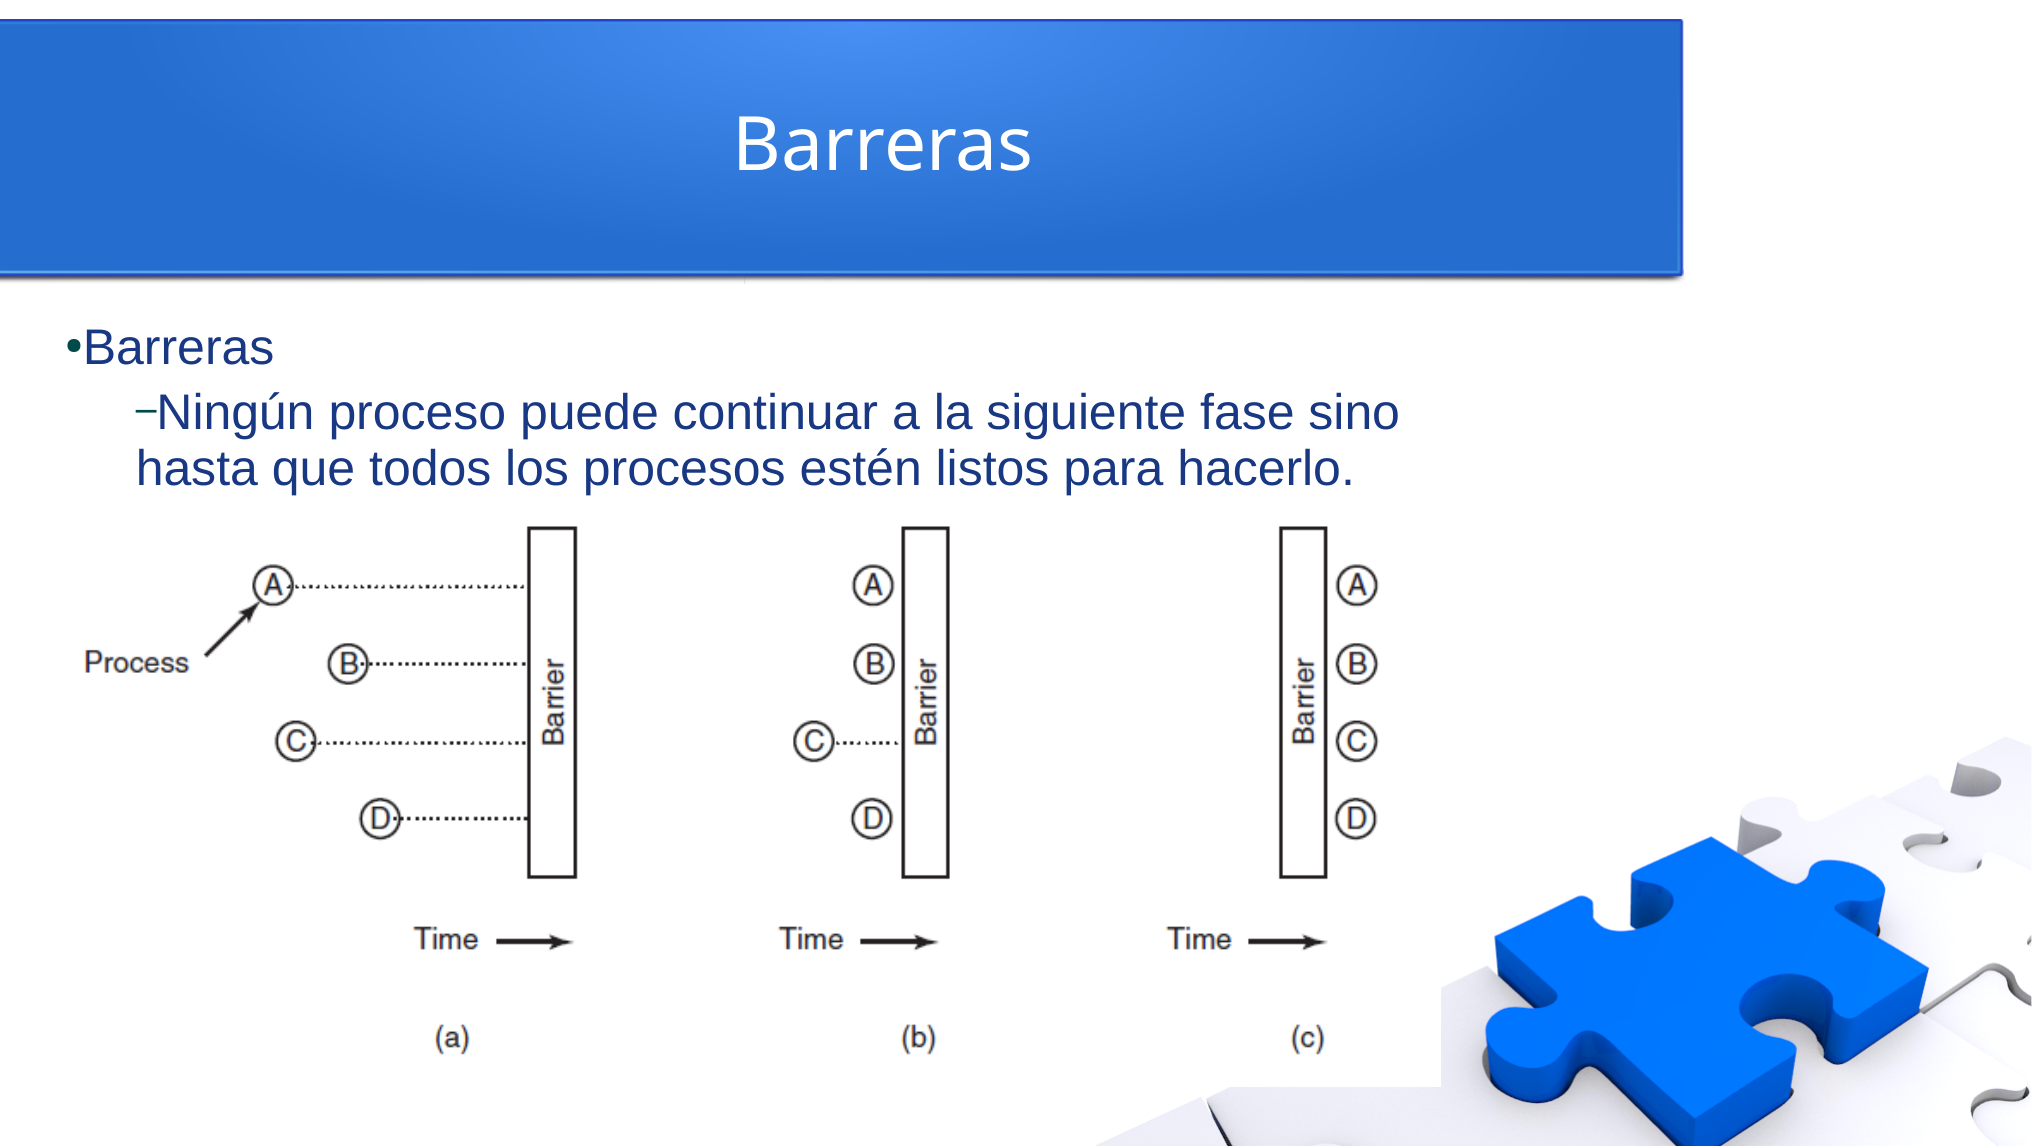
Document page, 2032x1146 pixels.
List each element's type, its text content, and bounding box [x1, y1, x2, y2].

title Barreras [101, 45, 1666, 237]
picture [0, 19, 1689, 284]
picture [64, 520, 2032, 1146]
text_box Barreras Ningún proceso puede continuar a la siguiente fase sino hasta que todos los procesos estén listos para hacerlo. [47, 318, 1524, 1004]
